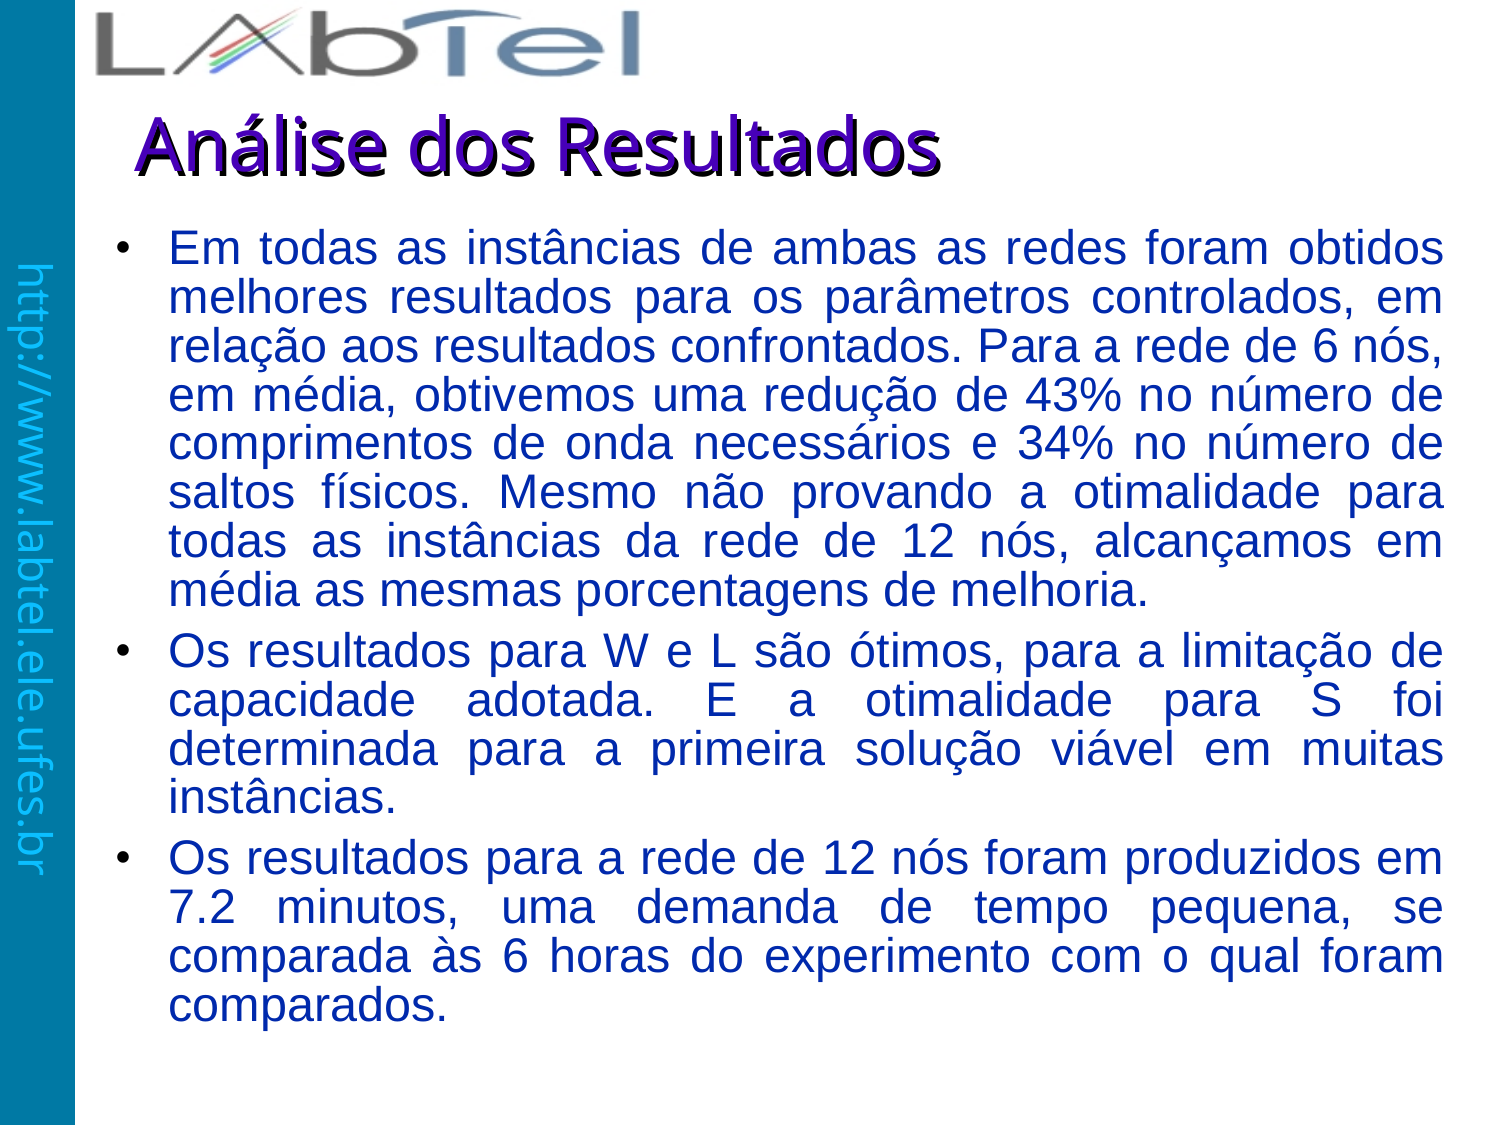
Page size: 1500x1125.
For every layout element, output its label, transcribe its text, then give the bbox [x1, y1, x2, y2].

list Em todas as instâncias de ambas as redes foram obtidos melhores resultados para os parâmetros controlados, em relação aos resultados confrontados. Para a rede de 6 nós, em média, obtivemos uma redução de 43% no número de comprimentos de onda necessários e 34% no número de saltos físicos. Mesmo não provando a otimalidade para todas as instâncias da rede de 12 nós, alcançamos em média as mesmas porcentagens de melhoria. Os resultados para W e L são ótimos, para a limitação de capacidade adotada. E a otimalidade para S foi determinada para a primeira solução viável em muitas instâncias. Os resultados para a rede de 12 nós foram produzidos em 7.2 minutos, uma demanda de tempo pequena, se comparada às 6 horas do experimento com o qual foram comparados. [99, 202, 1461, 1063]
picture [76, 0, 675, 88]
title Análise dos Resultados [99, 42, 1461, 202]
